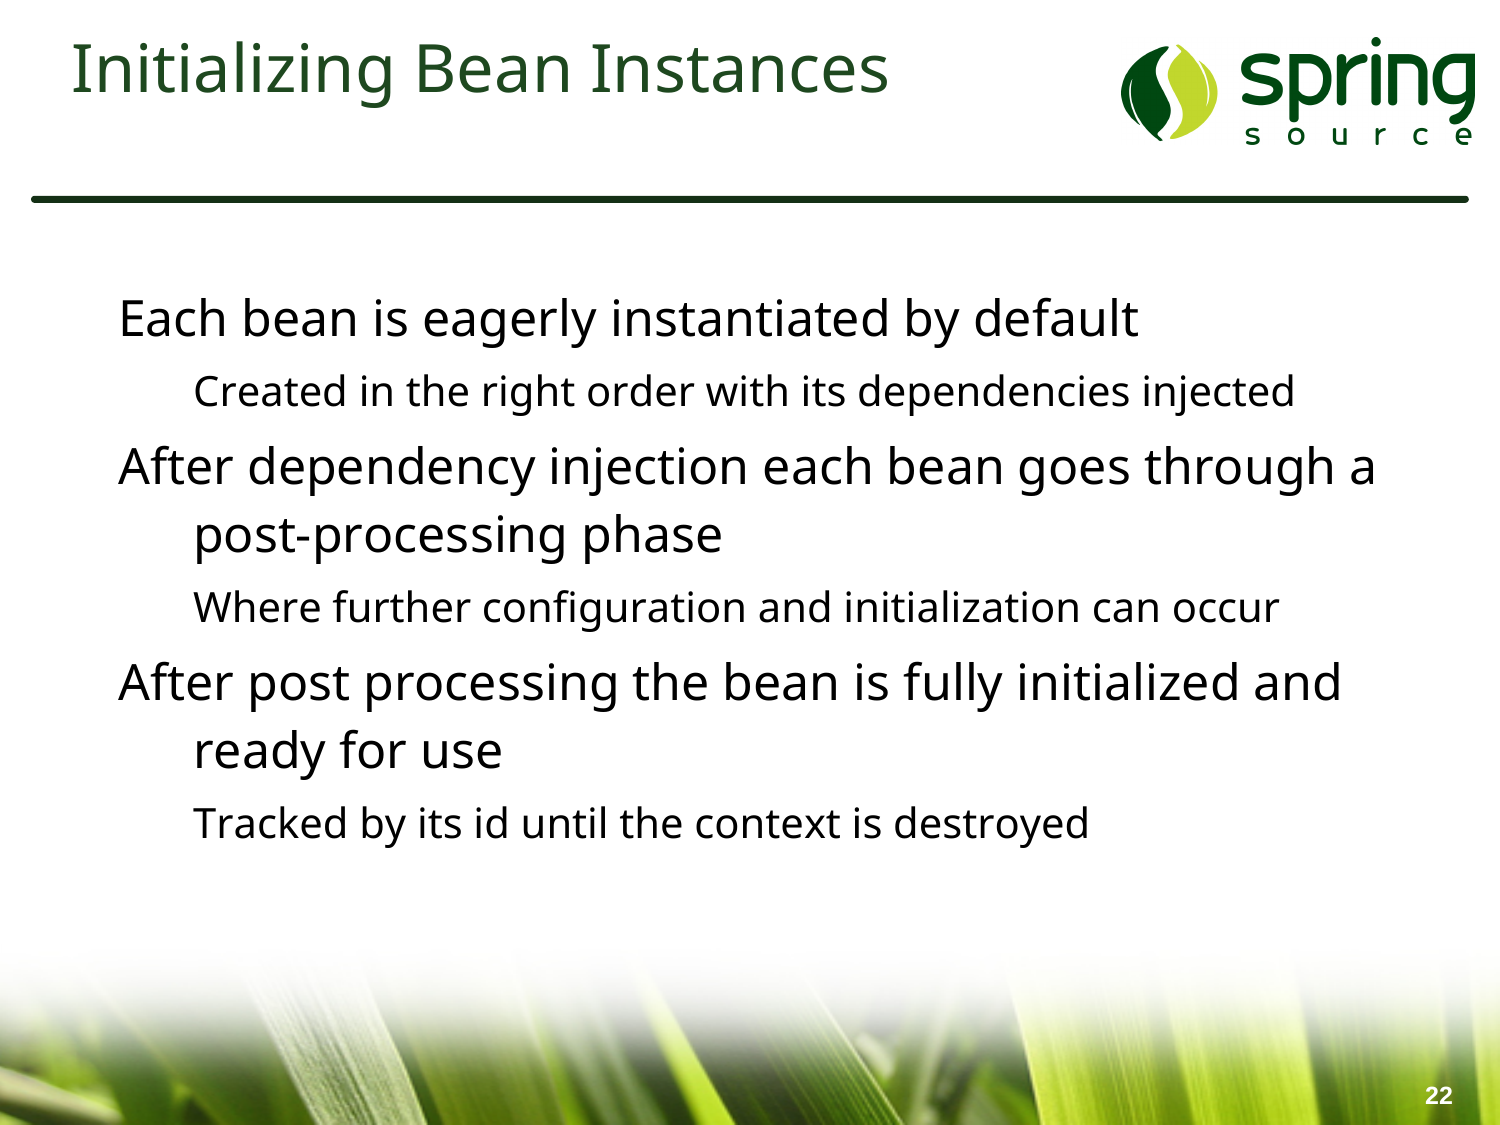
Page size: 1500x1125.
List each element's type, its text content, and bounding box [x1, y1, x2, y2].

picture [0, 944, 1500, 1125]
picture [1121, 37, 1475, 145]
title Initializing Bean Instances [56, 13, 1089, 176]
list Each bean is eagerly instantiated by default Created in the right order with its dependencies injected After dependency injection each bean goes through a post-processing phase Where further configuration and initialization can occur After post processing the bean is fully initialized and ready for use Tracked by its id until the context is destroyed [103, 275, 1394, 938]
